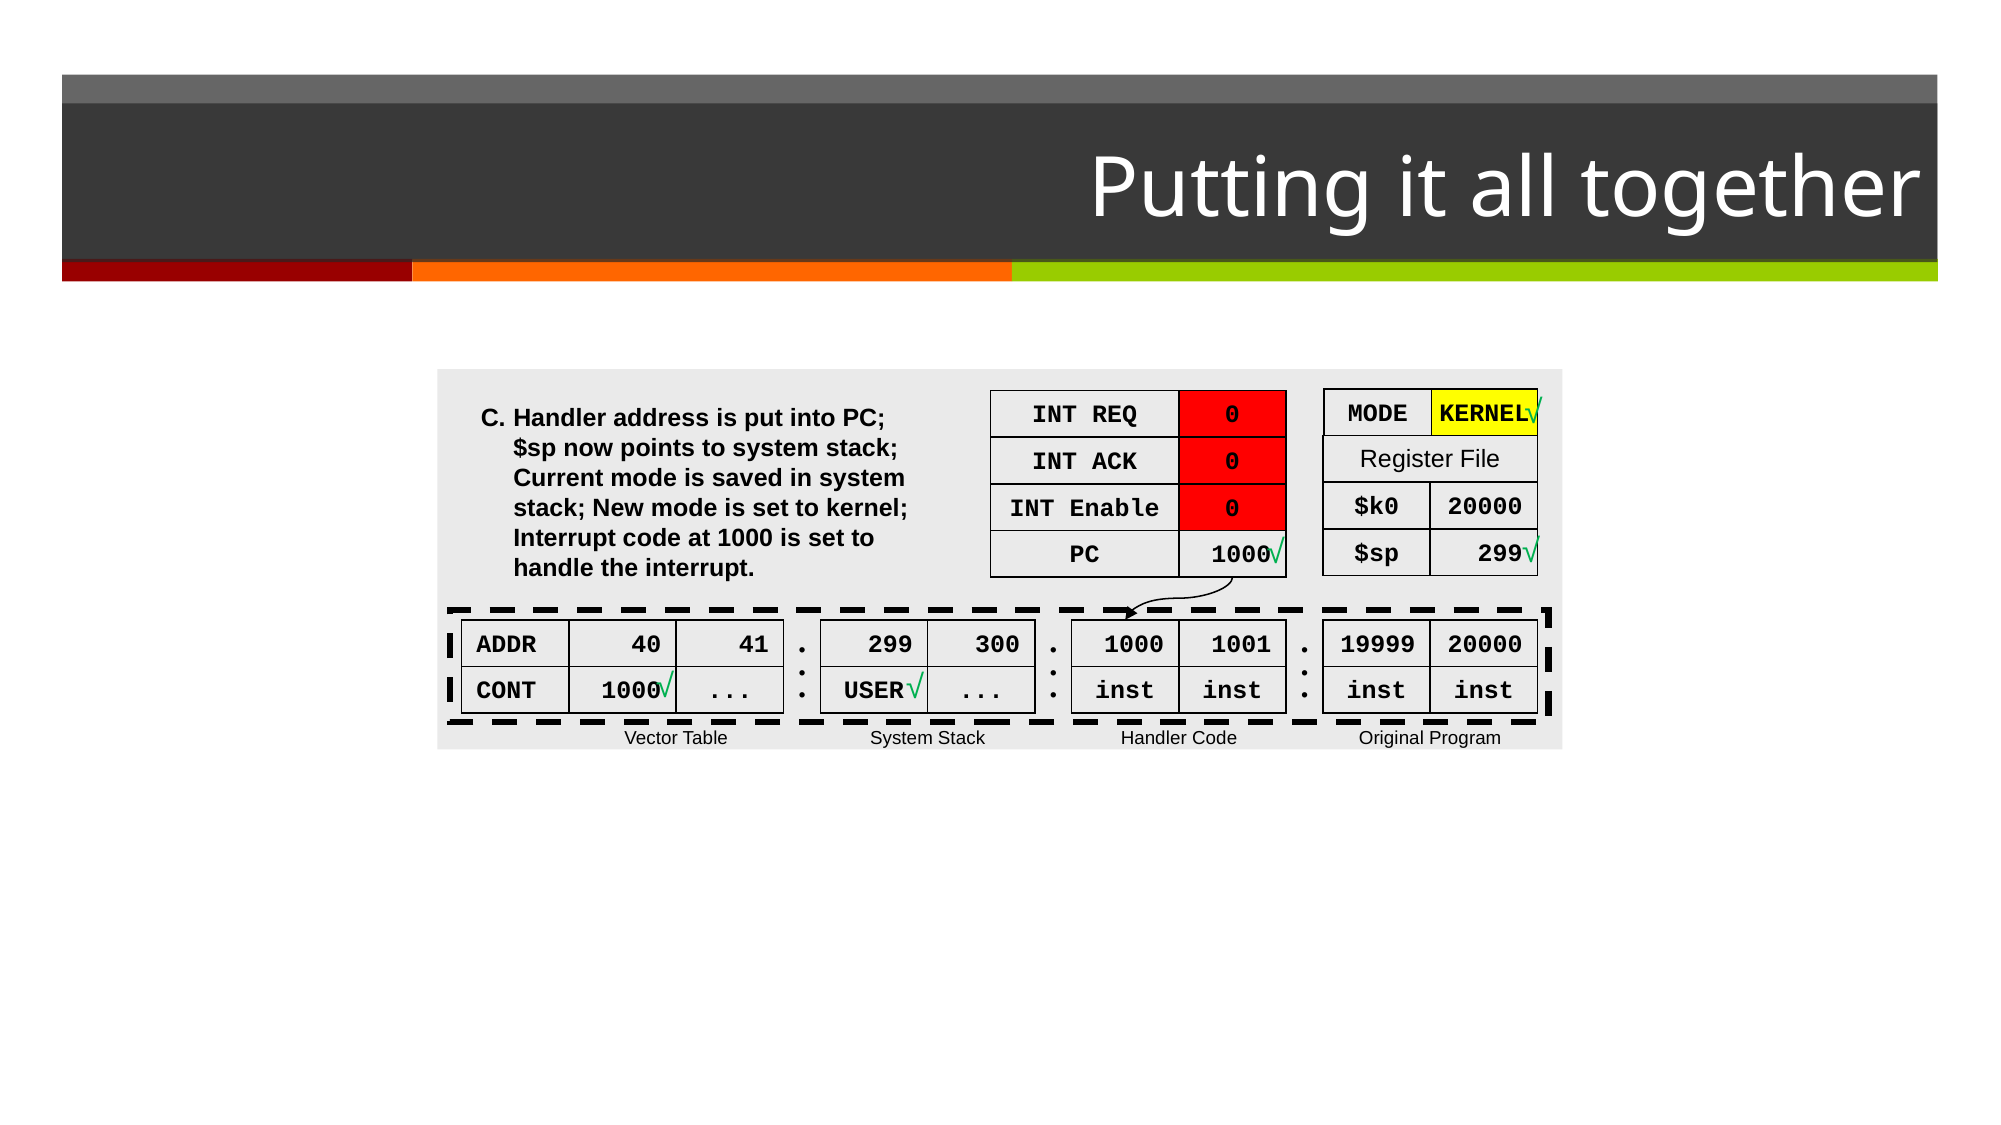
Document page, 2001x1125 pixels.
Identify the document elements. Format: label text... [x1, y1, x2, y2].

text_box C. [466, 394, 532, 568]
text_box 1000 [1178, 531, 1251, 578]
text_box • • • [1286, 630, 1323, 714]
text_box inst [1071, 667, 1178, 713]
text_box • • • [1035, 630, 1072, 714]
text_box $sp [1322, 529, 1430, 576]
text_box 40 [569, 619, 676, 667]
text_box inst [1178, 667, 1286, 713]
text_box 41 [676, 619, 784, 667]
text_box √ [891, 657, 940, 713]
text_box ... [676, 667, 783, 713]
text_box KERNEL [1431, 388, 1509, 436]
text_box 19999 [1322, 619, 1430, 667]
text_box Handler Code [1105, 718, 1252, 756]
text_box 1000 [1071, 619, 1178, 667]
text_box INT ACK [990, 438, 1178, 484]
text_box 0 [1178, 484, 1287, 531]
text_box System Stack [855, 718, 1000, 756]
text_box Vector Table [609, 718, 743, 756]
text_box 300 [927, 619, 1035, 667]
text_box 0 [1178, 438, 1287, 484]
text_box ADDR [461, 619, 569, 667]
text_box Register File [1322, 435, 1538, 482]
text_box √ [1507, 521, 1556, 577]
text_box √ [1509, 382, 1559, 438]
text_box [437, 369, 1563, 750]
text_box inst [1322, 667, 1430, 713]
text_box 1001 [1178, 619, 1287, 667]
text_box Handler address is put into PC; $sp now points to system stack; Current mode is saved in system stack; New mode is set to kernel; Interrupt code at 1000 is set to handle the interrupt. [532, 394, 951, 568]
text_box USER [820, 667, 891, 713]
text_box √ [641, 656, 690, 712]
text_box MODE [1324, 388, 1431, 436]
text_box 20000 [1430, 482, 1538, 529]
text_box PC [990, 531, 1178, 578]
text_box INT REQ [990, 390, 1178, 438]
text_box ... [940, 667, 1035, 713]
text_box CONT [461, 667, 569, 713]
text_box 299 [1430, 529, 1507, 576]
text_box INT Enable [990, 484, 1178, 531]
text_box inst [1430, 667, 1538, 713]
text_box Original Program [1344, 718, 1517, 756]
text_box 1000 [569, 667, 676, 713]
text_box √ [1251, 522, 1301, 578]
text_box 0 [1178, 390, 1287, 438]
text_box 20000 [1430, 619, 1538, 667]
title Putting it all together [62, 103, 1938, 263]
text_box • • • [783, 630, 820, 714]
text_box 299 [820, 619, 927, 667]
text_box $k0 [1322, 482, 1430, 529]
